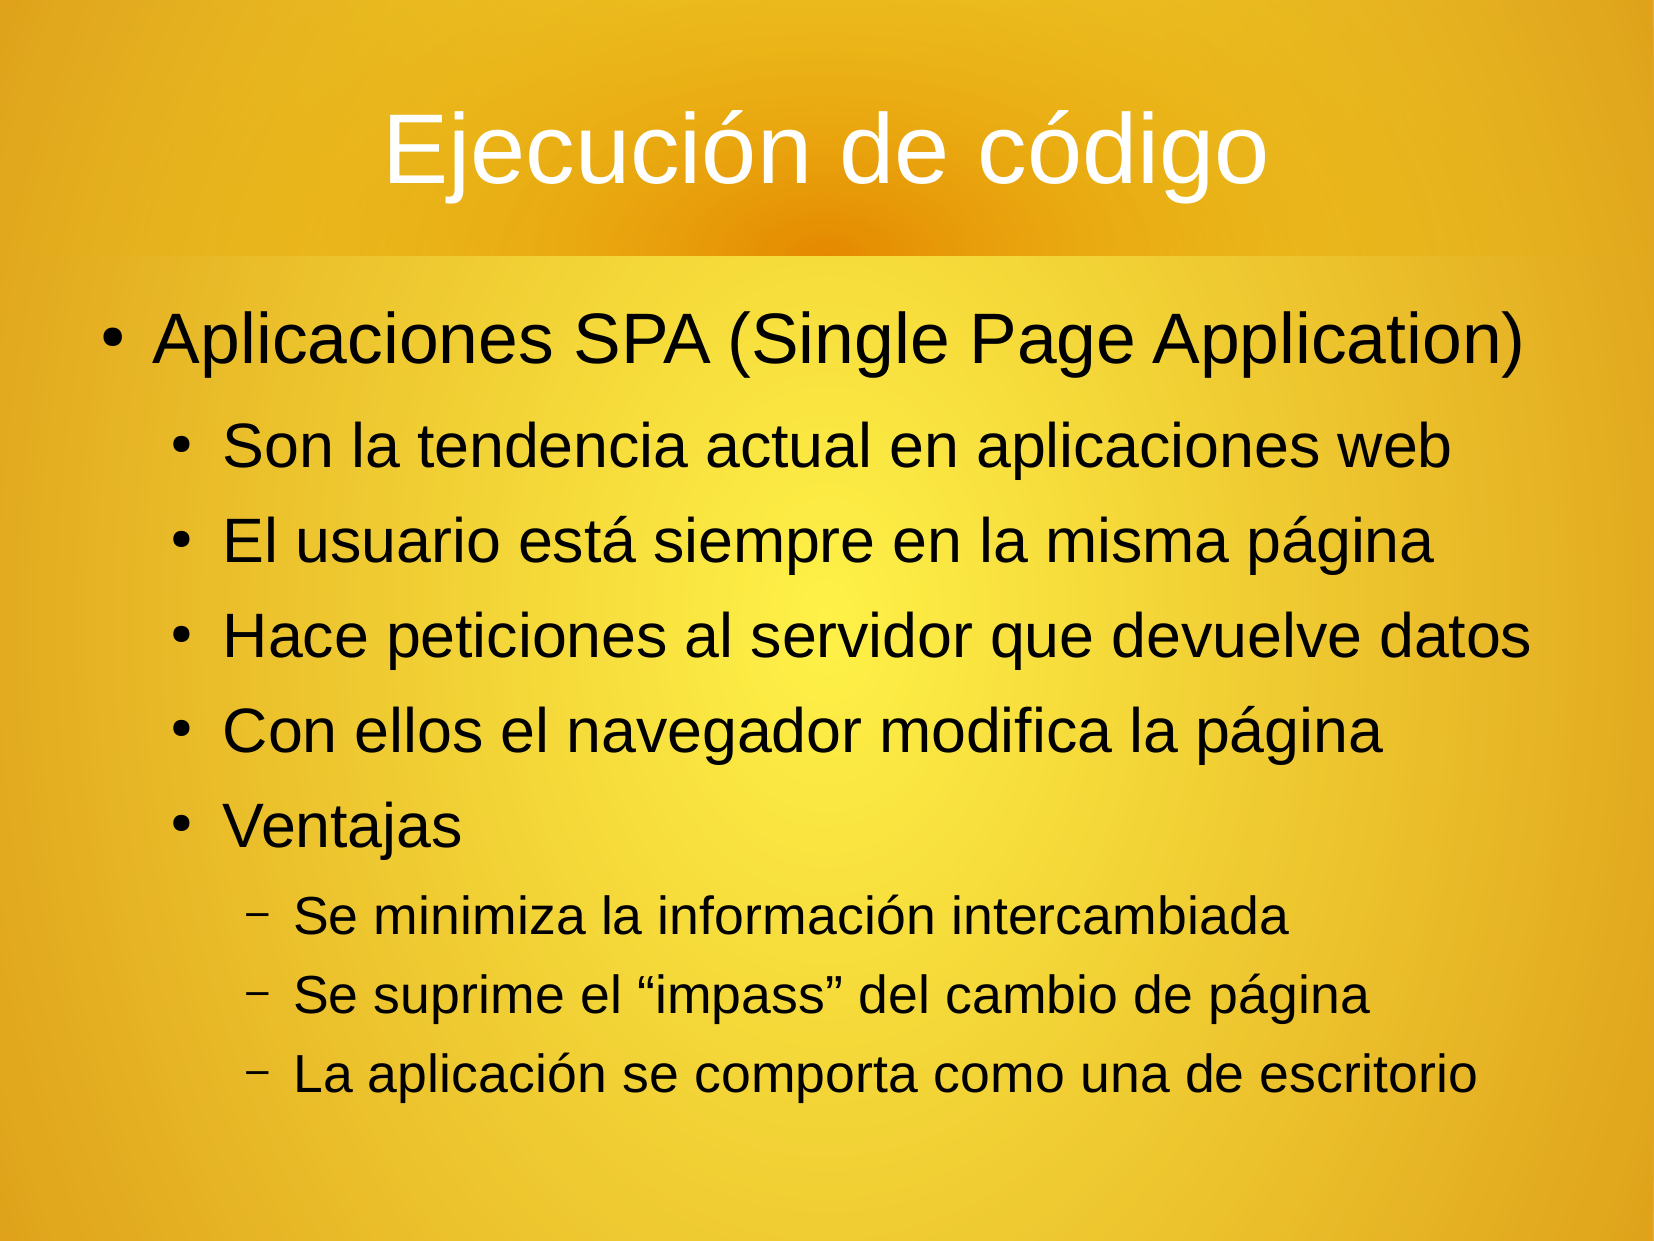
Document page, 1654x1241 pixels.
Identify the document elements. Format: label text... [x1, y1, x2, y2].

title Ejecución de código [82, 47, 1571, 252]
list Aplicaciones SPA (Single Page Application) Son la tendencia actual en aplicaciones web El usuario está siempre en la misma página Hace peticiones al servidor que devuelve datos Con ellos el navegador modifica la página Ventajas Se minimiza la información intercambiada Se suprime el “impass” del cambio de página La aplicación se comporta como una de escritorio [82, 299, 1571, 1111]
